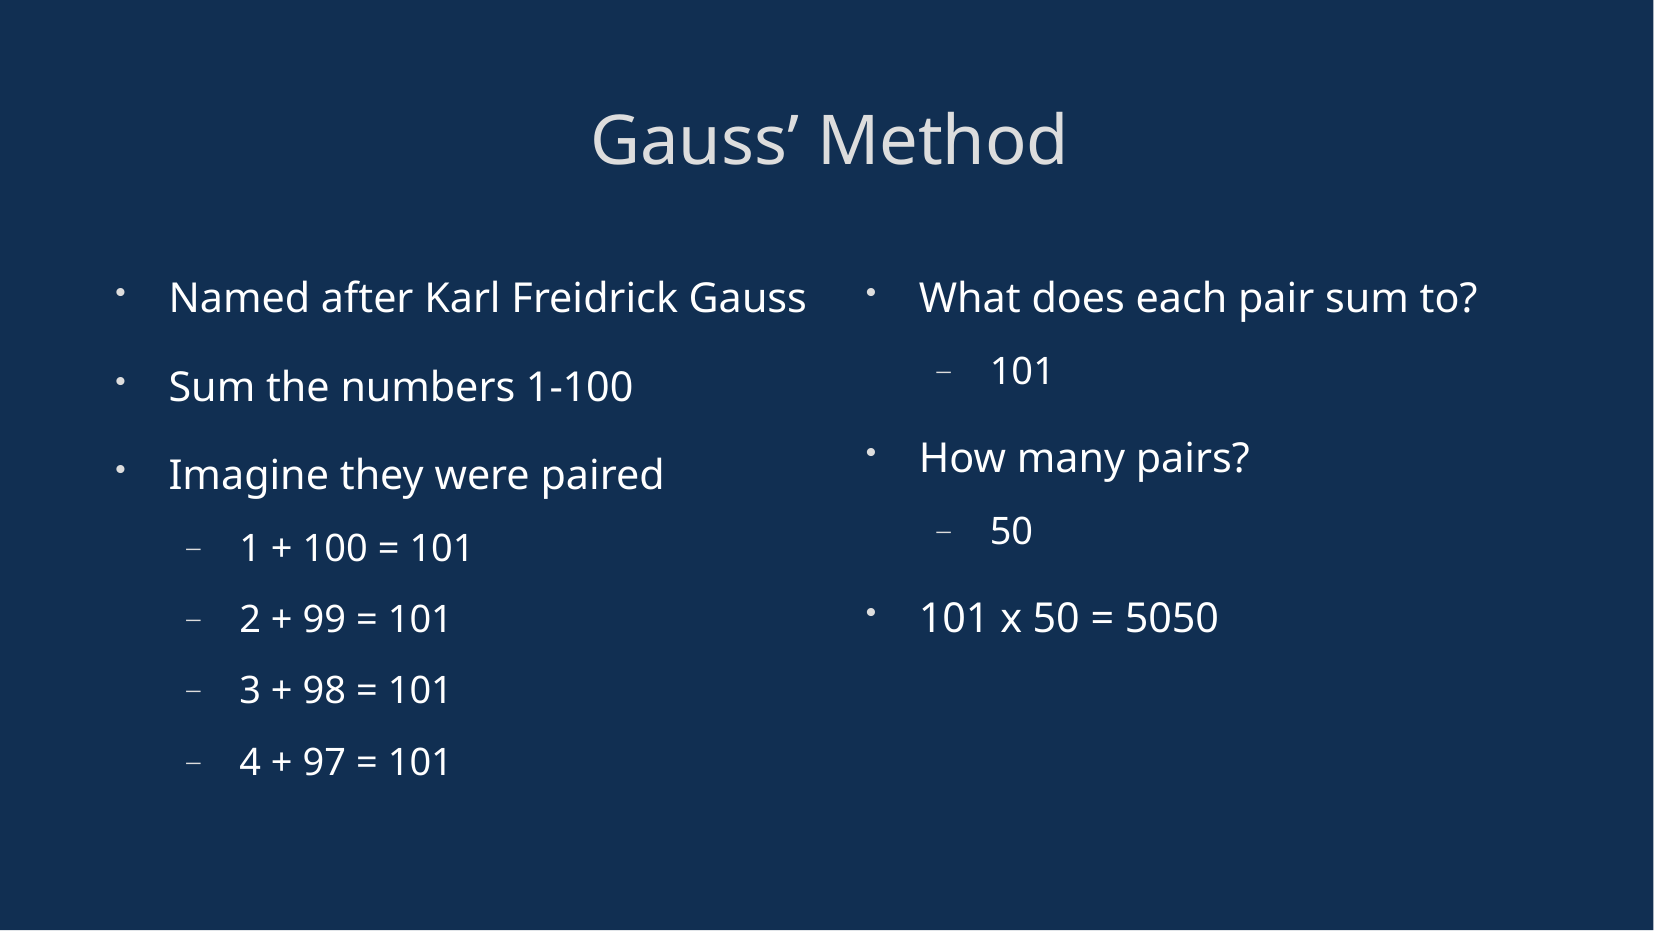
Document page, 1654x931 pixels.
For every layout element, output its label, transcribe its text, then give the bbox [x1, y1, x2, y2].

list What does each pair sum to? 101 How many pairs? 50 101 x 50 = 5050 [848, 268, 1563, 806]
title Gauss’ Method [97, 56, 1563, 220]
list Named after Karl Freidrick Gauss Sum the numbers 1-100 Imagine they were paired 1 + 100 = 101 2 + 99 = 101 3 + 98 = 101 4 + 97 = 101 [97, 268, 813, 806]
